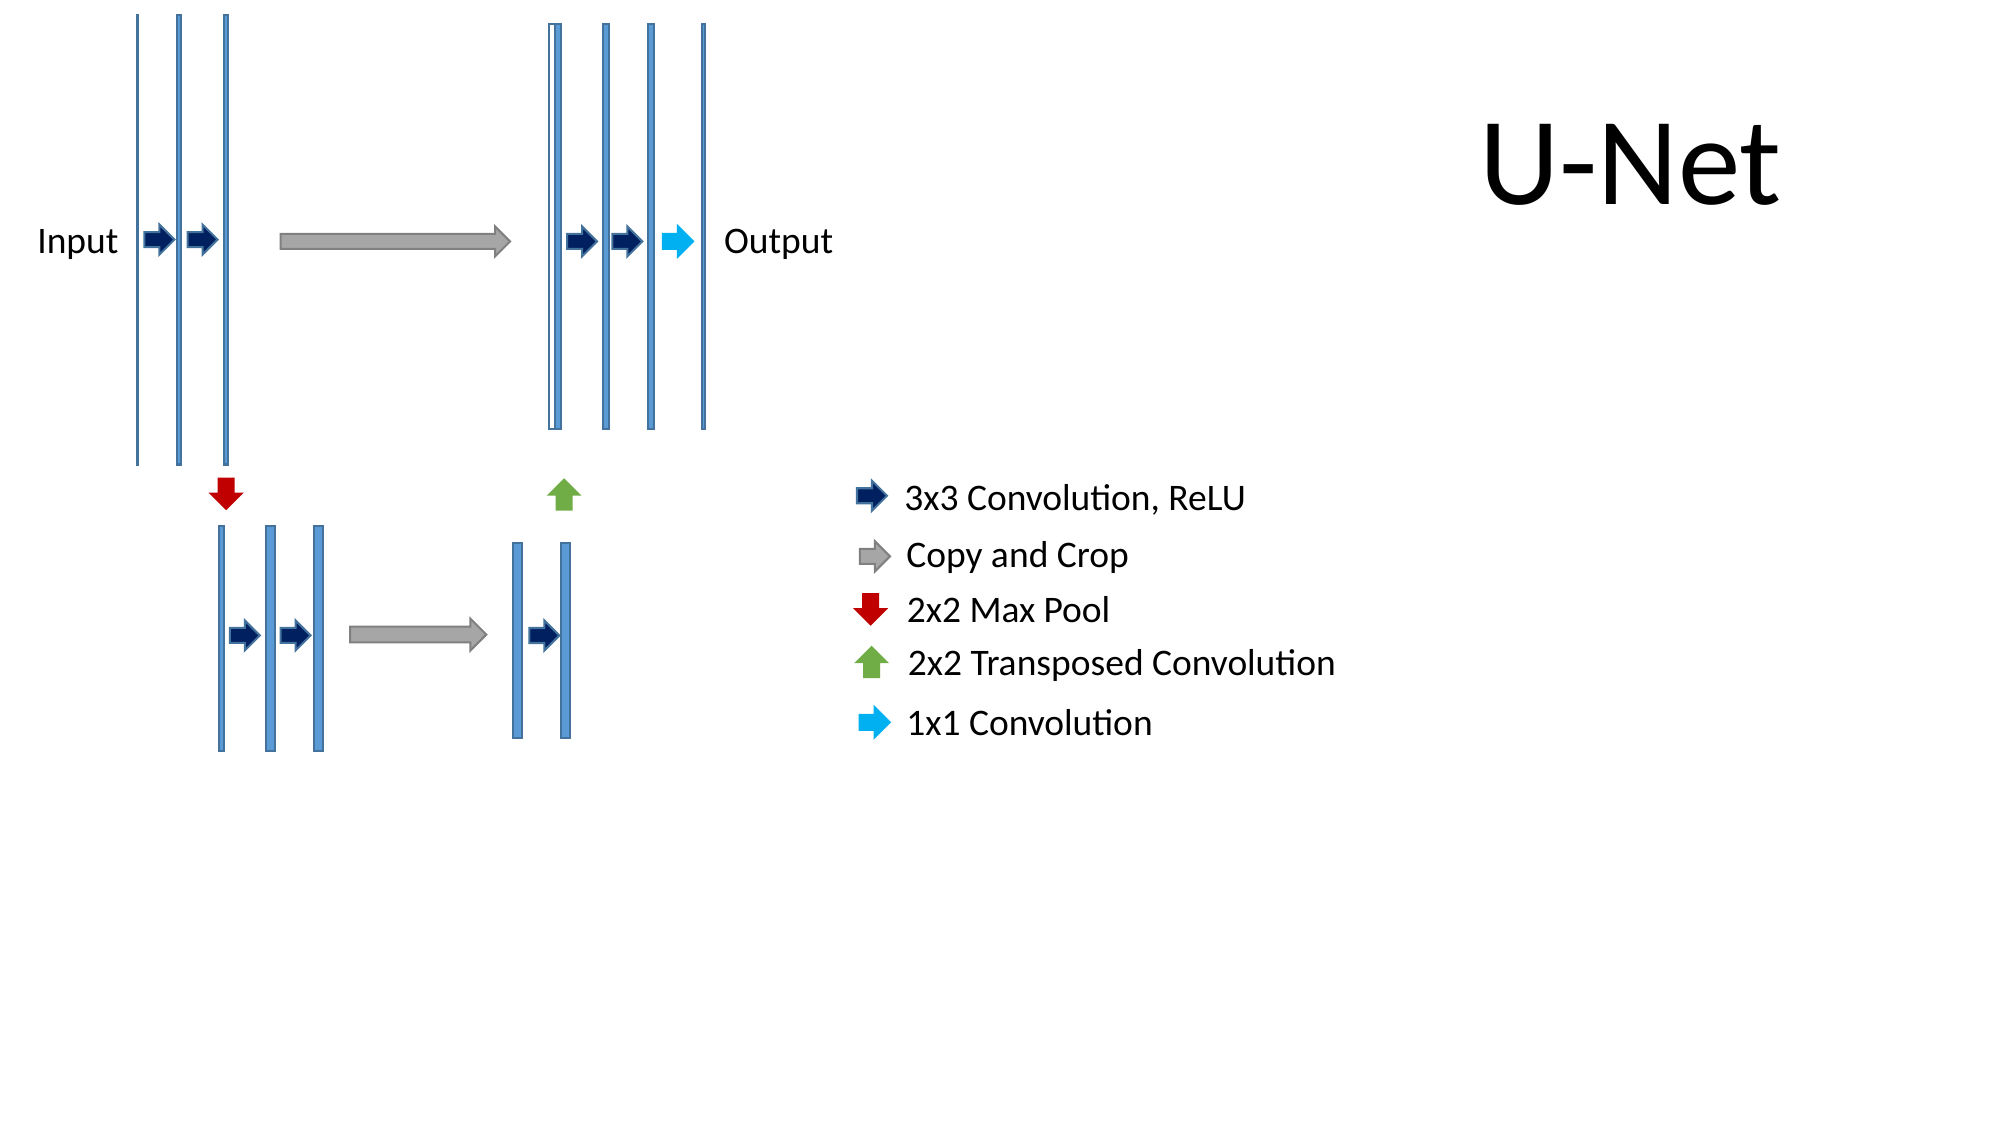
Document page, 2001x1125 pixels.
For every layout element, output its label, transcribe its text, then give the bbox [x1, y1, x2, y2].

text_box [280, 226, 511, 257]
text_box [859, 541, 890, 572]
text_box Copy and Crop [891, 522, 1144, 582]
text_box 3x3 Convolution, ReLU [889, 465, 1261, 526]
text_box [856, 647, 887, 678]
text_box Input [22, 208, 134, 269]
text_box [561, 542, 571, 738]
text_box [314, 526, 324, 752]
text_box [265, 526, 275, 752]
text_box [144, 224, 175, 255]
text_box [223, 14, 229, 465]
text_box [549, 479, 580, 510]
text_box [187, 224, 218, 255]
text_box [350, 618, 487, 651]
text_box 2x2 Transposed Convolution [893, 630, 1352, 691]
text_box [512, 542, 522, 738]
text_box [855, 594, 886, 625]
text_box [529, 620, 560, 651]
text_box [219, 526, 224, 752]
text_box [567, 226, 598, 257]
text_box [280, 620, 311, 651]
text_box [229, 620, 260, 651]
text_box 2x2 Max Pool [892, 577, 1126, 638]
text_box [859, 707, 890, 738]
text_box U-Net [1464, 72, 1855, 238]
text_box [211, 478, 242, 509]
text_box [648, 23, 654, 429]
text_box [176, 14, 182, 465]
text_box [857, 480, 888, 511]
text_box 1x1 Convolution [891, 690, 1168, 751]
text_box [702, 23, 706, 429]
text_box [549, 23, 561, 429]
text_box Output [709, 208, 849, 269]
text_box [612, 226, 643, 257]
text_box [602, 23, 609, 429]
text_box [663, 226, 694, 257]
